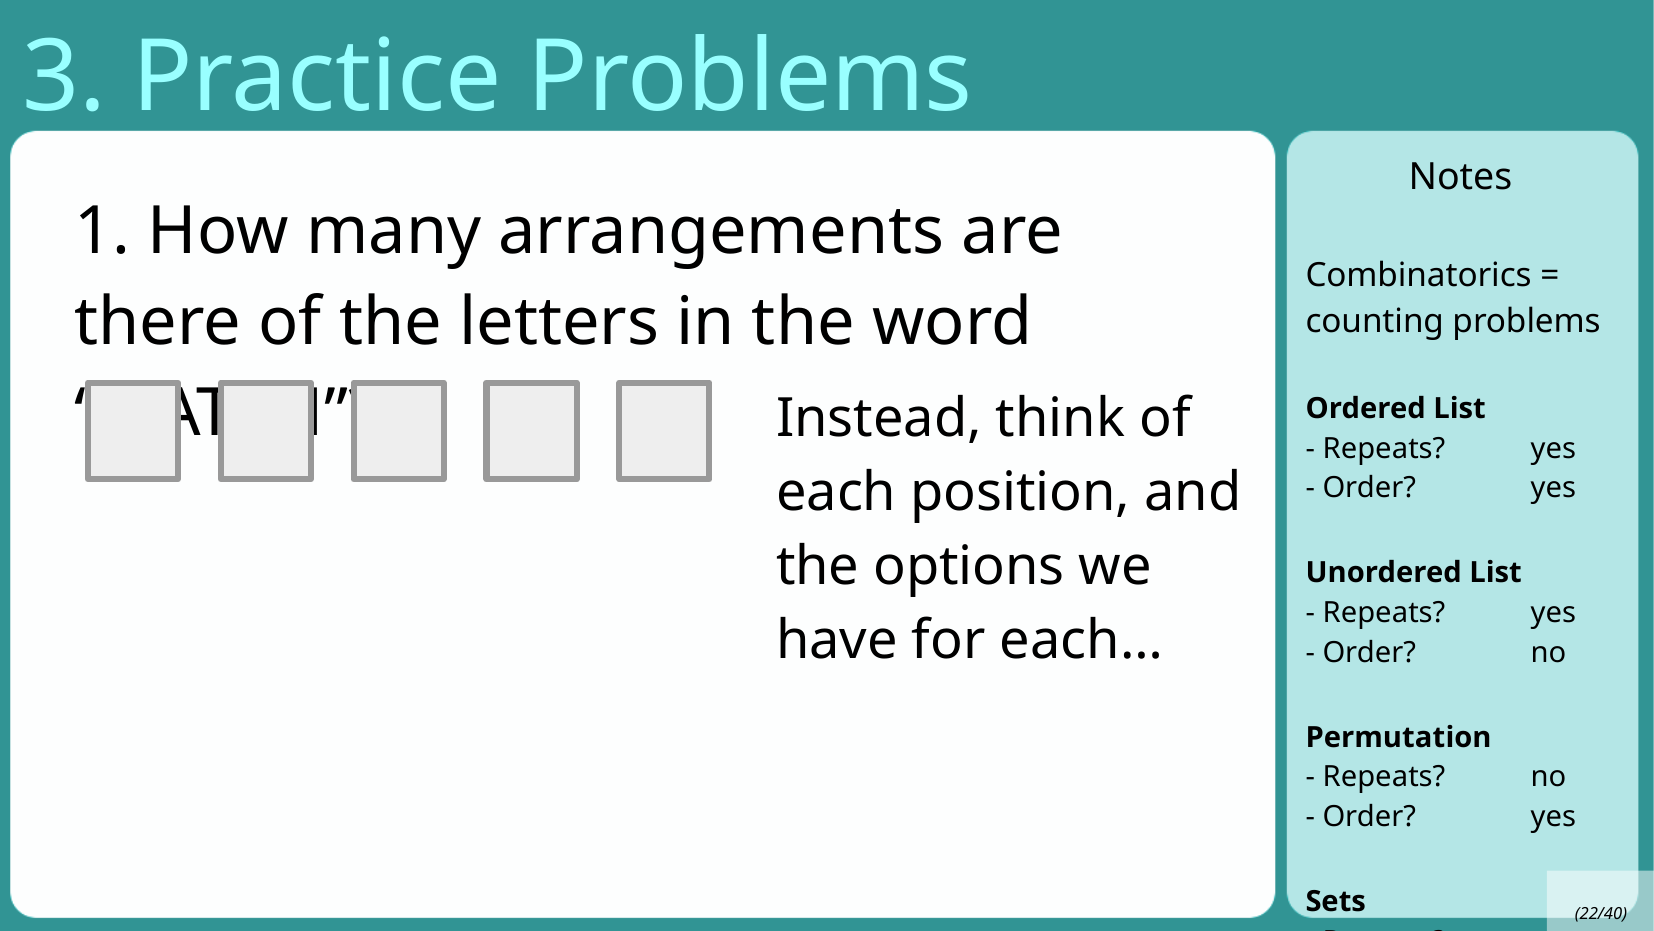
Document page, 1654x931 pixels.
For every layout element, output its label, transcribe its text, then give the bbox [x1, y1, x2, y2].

text_box [87, 382, 178, 480]
text_box [619, 382, 710, 480]
text_box (<number>/40) [1546, 877, 1654, 931]
text_box 1. How many arrangements are there of the letters in the word “MATCH”? [74, 182, 1244, 371]
text_box Instead, think of each position, and the options we have for each… [776, 378, 1249, 857]
text_box [220, 382, 311, 480]
text_box [353, 382, 444, 480]
text_box [486, 382, 577, 480]
text_box Notes Combinatorics = counting problems Ordered List - Repeats? yes - Order? yes Unordered List - Repeats? yes - Order? no Permutation - Repeats? no - Order? yes Sets - Repeats? no - Order? no [1290, 141, 1631, 858]
title 3. Practice Problems [22, 13, 1511, 130]
picture [0, 0, 1654, 931]
